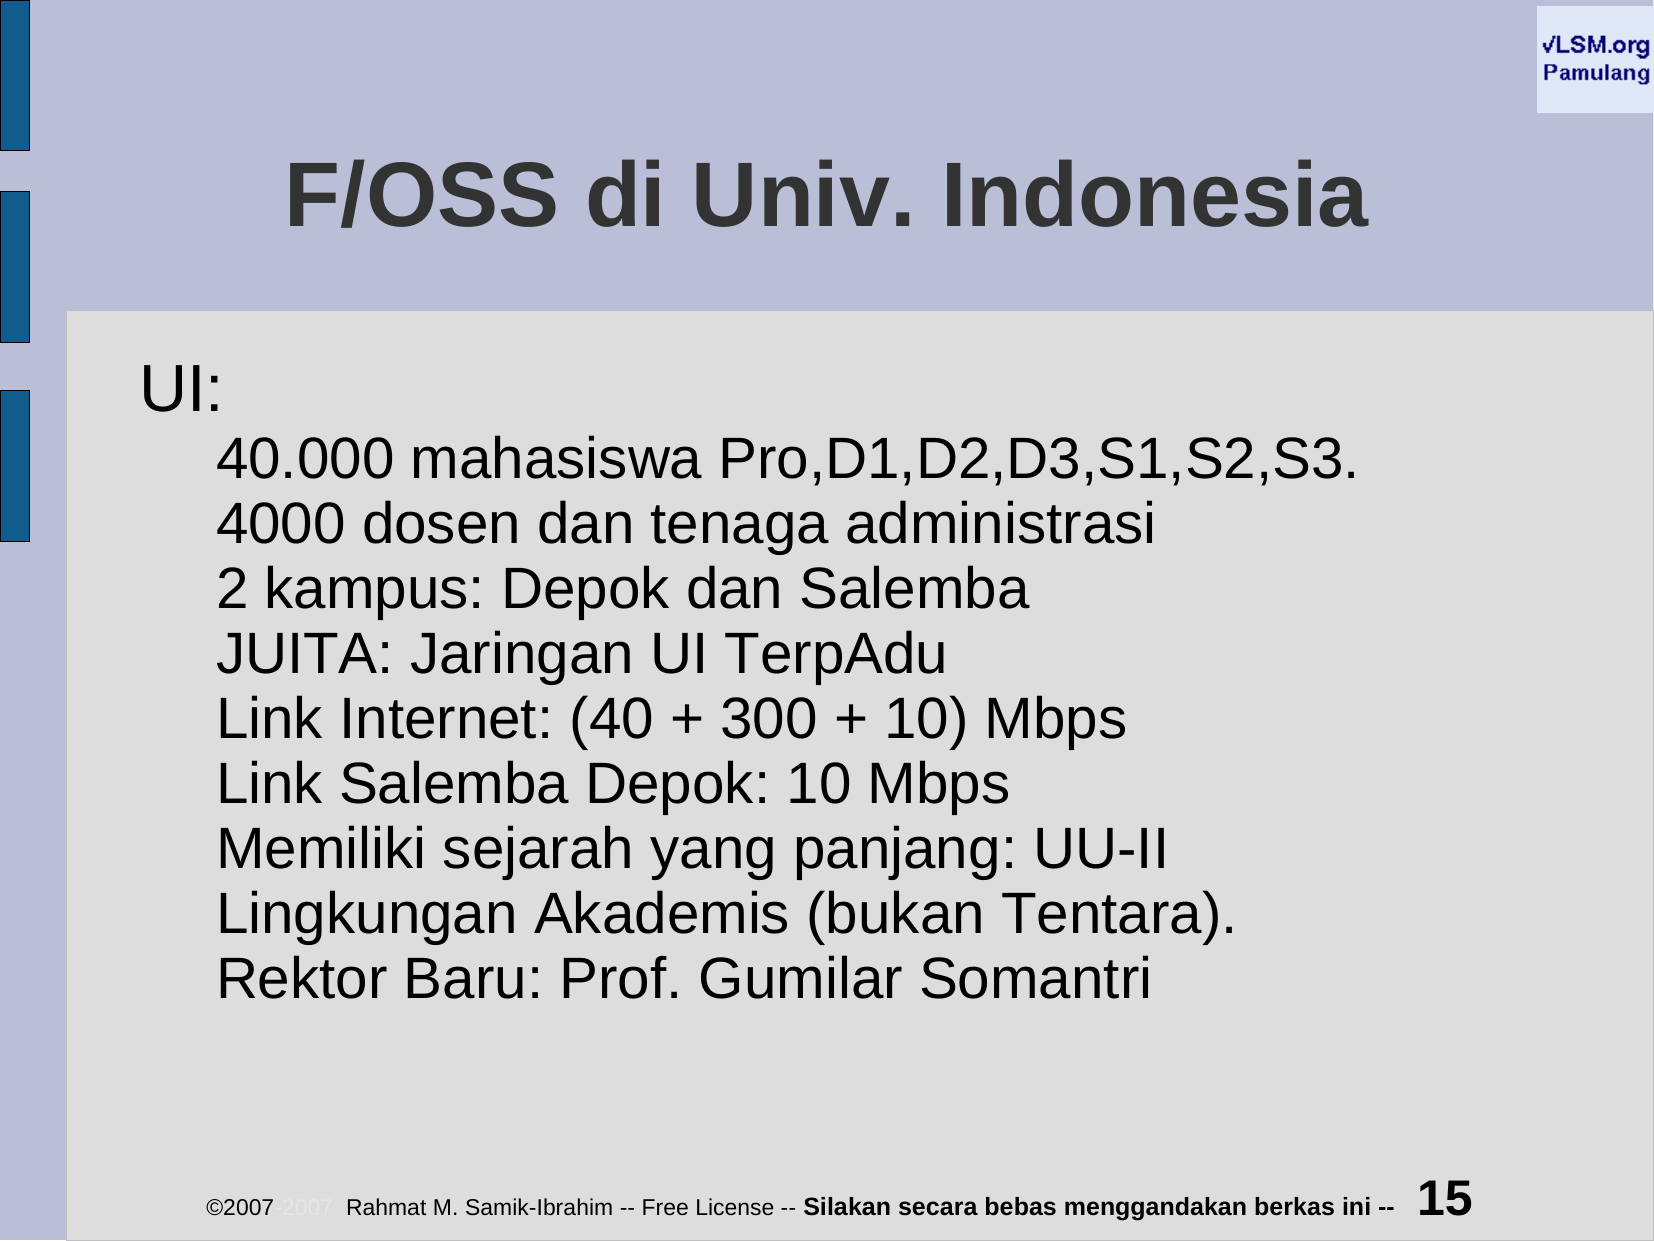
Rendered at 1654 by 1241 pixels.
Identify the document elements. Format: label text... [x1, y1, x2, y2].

list UI: 40.000 mahasiswa Pro,D1,D2,D3,S1,S2,S3. 4000 dosen dan tenaga administrasi 2 kampus: Depok dan Salemba JUITA: Jaringan UI TerpAdu Link Internet: (40 + 300 + 10) Mbps Link Salemba Depok: 10 Mbps Memiliki sejarah yang panjang: UU-II Lingkungan Akademis (bukan Tentara). Rektor Baru: Prof. Gumilar Somantri [121, 350, 1534, 1118]
picture [1537, 6, 1654, 113]
title F/OSS di Univ. Indonesia [121, 98, 1534, 291]
